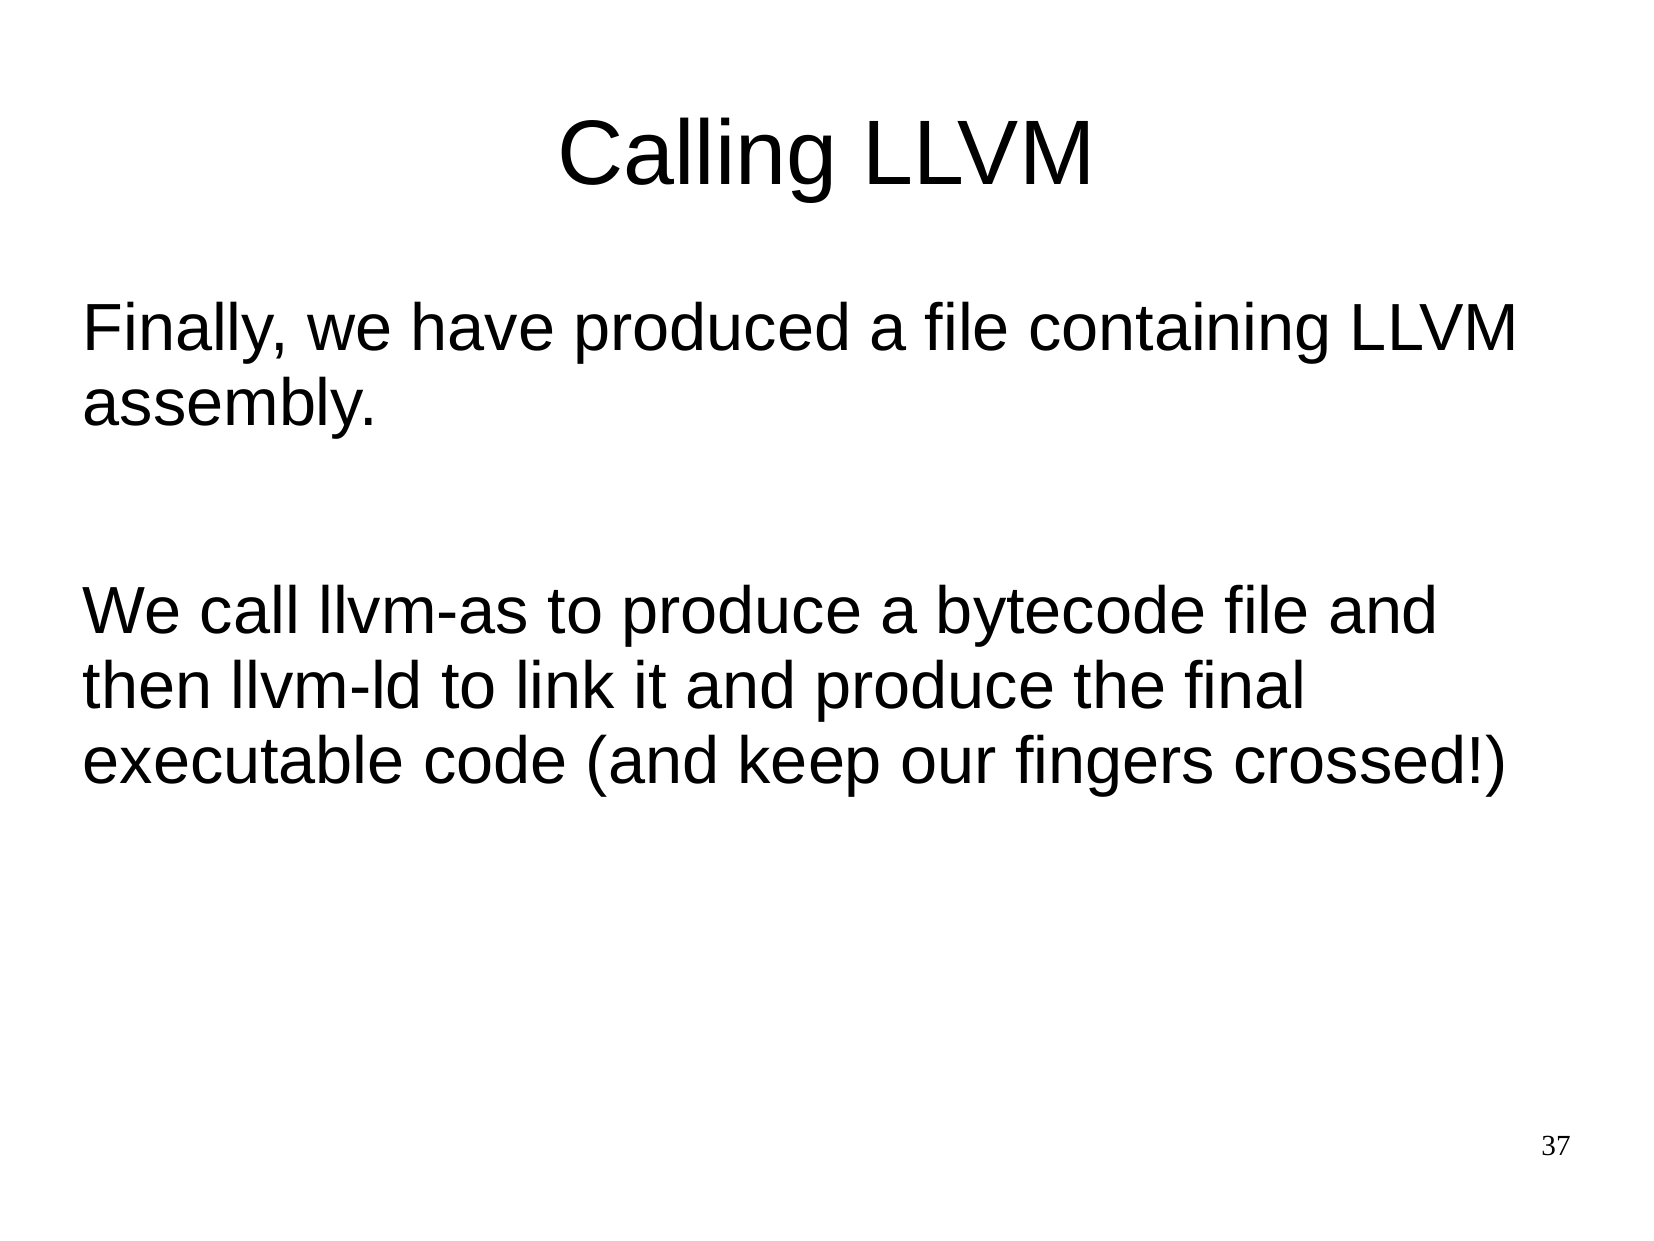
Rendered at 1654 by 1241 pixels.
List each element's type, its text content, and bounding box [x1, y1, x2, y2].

list Finally, we have produced a file containing LLVM assembly. We call llvm-as to produce a bytecode file and then llvm-ld to link it and produce the final executable code (and keep our fingers crossed!) [82, 290, 1571, 1109]
title Calling LLVM [82, 49, 1571, 257]
